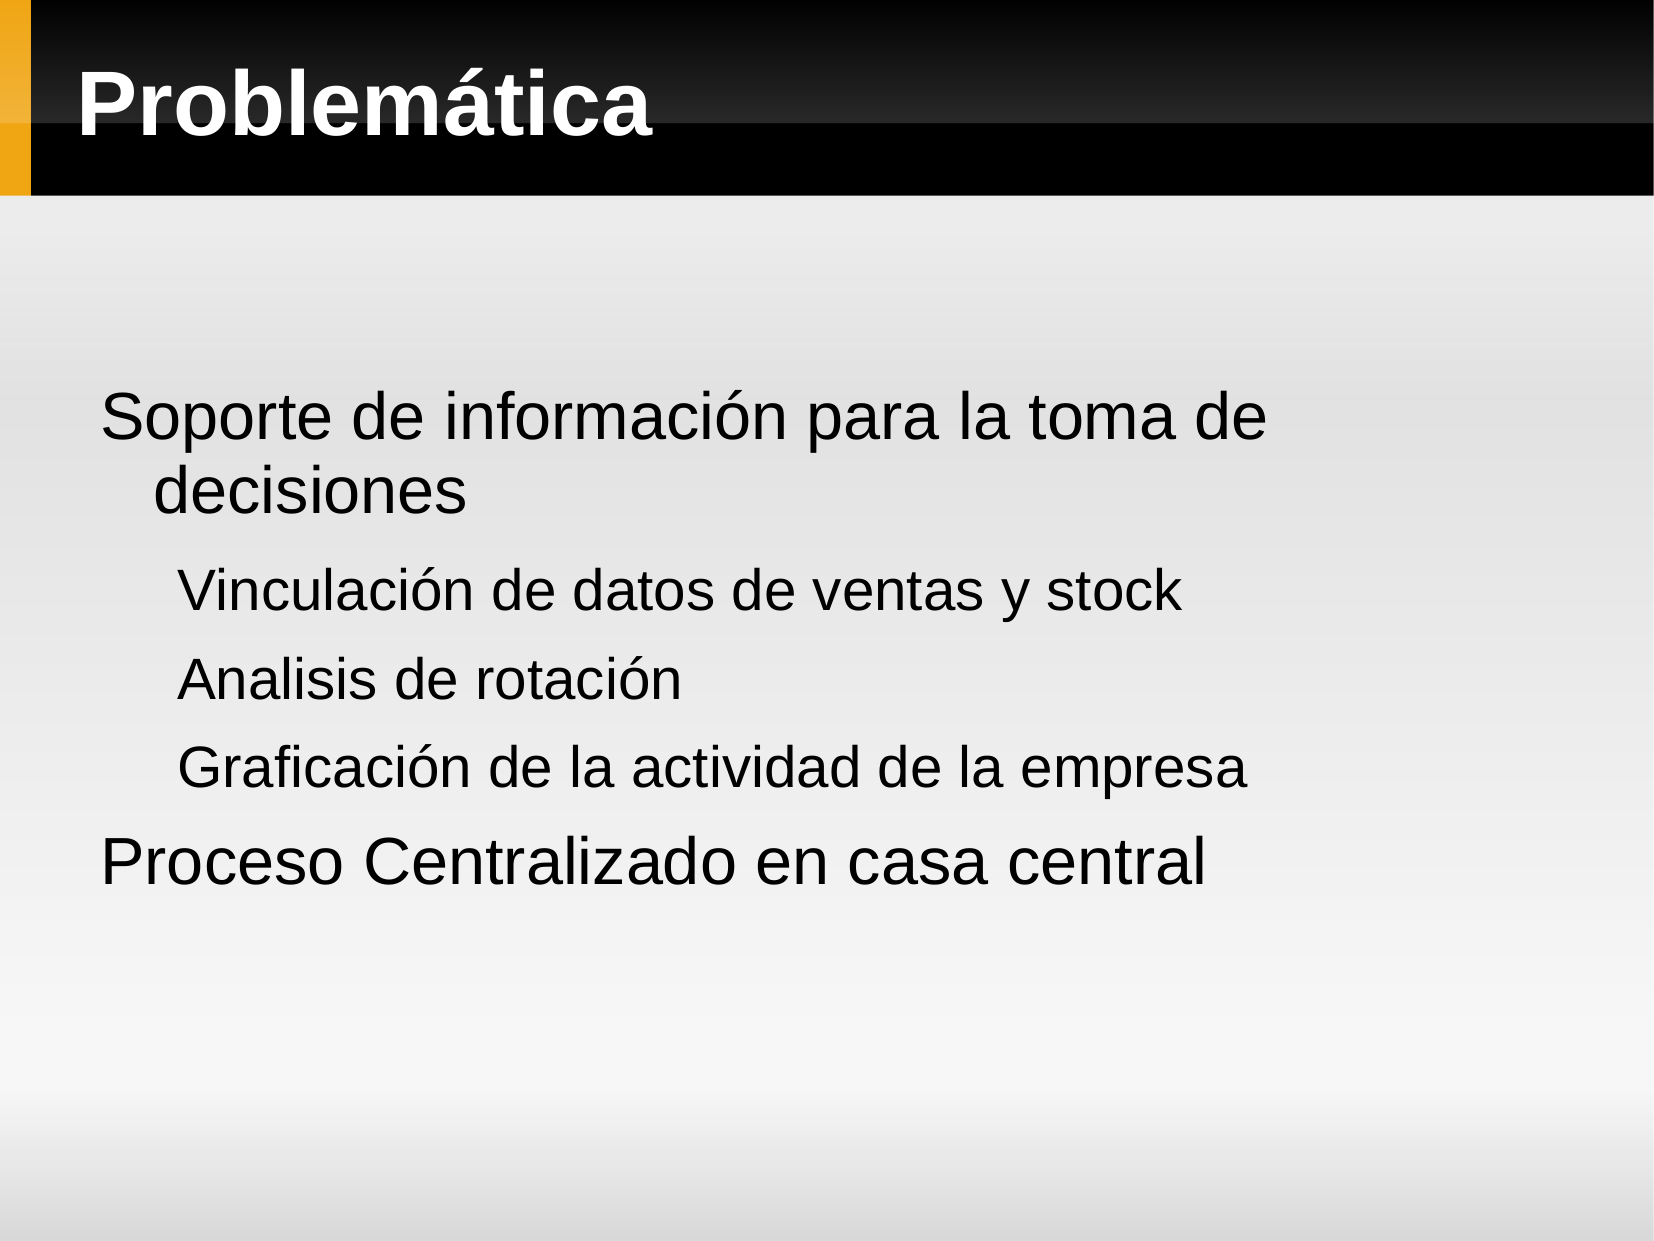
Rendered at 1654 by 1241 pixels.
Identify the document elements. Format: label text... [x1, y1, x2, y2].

list Soporte de información para la toma de decisiones Vinculación de datos de ventas y stock Analisis de rotación Graficación de la actividad de la empresa Proceso Centralizado en casa central [82, 378, 1571, 1198]
title Problemática [76, 0, 1565, 208]
picture [0, 0, 1654, 1241]
